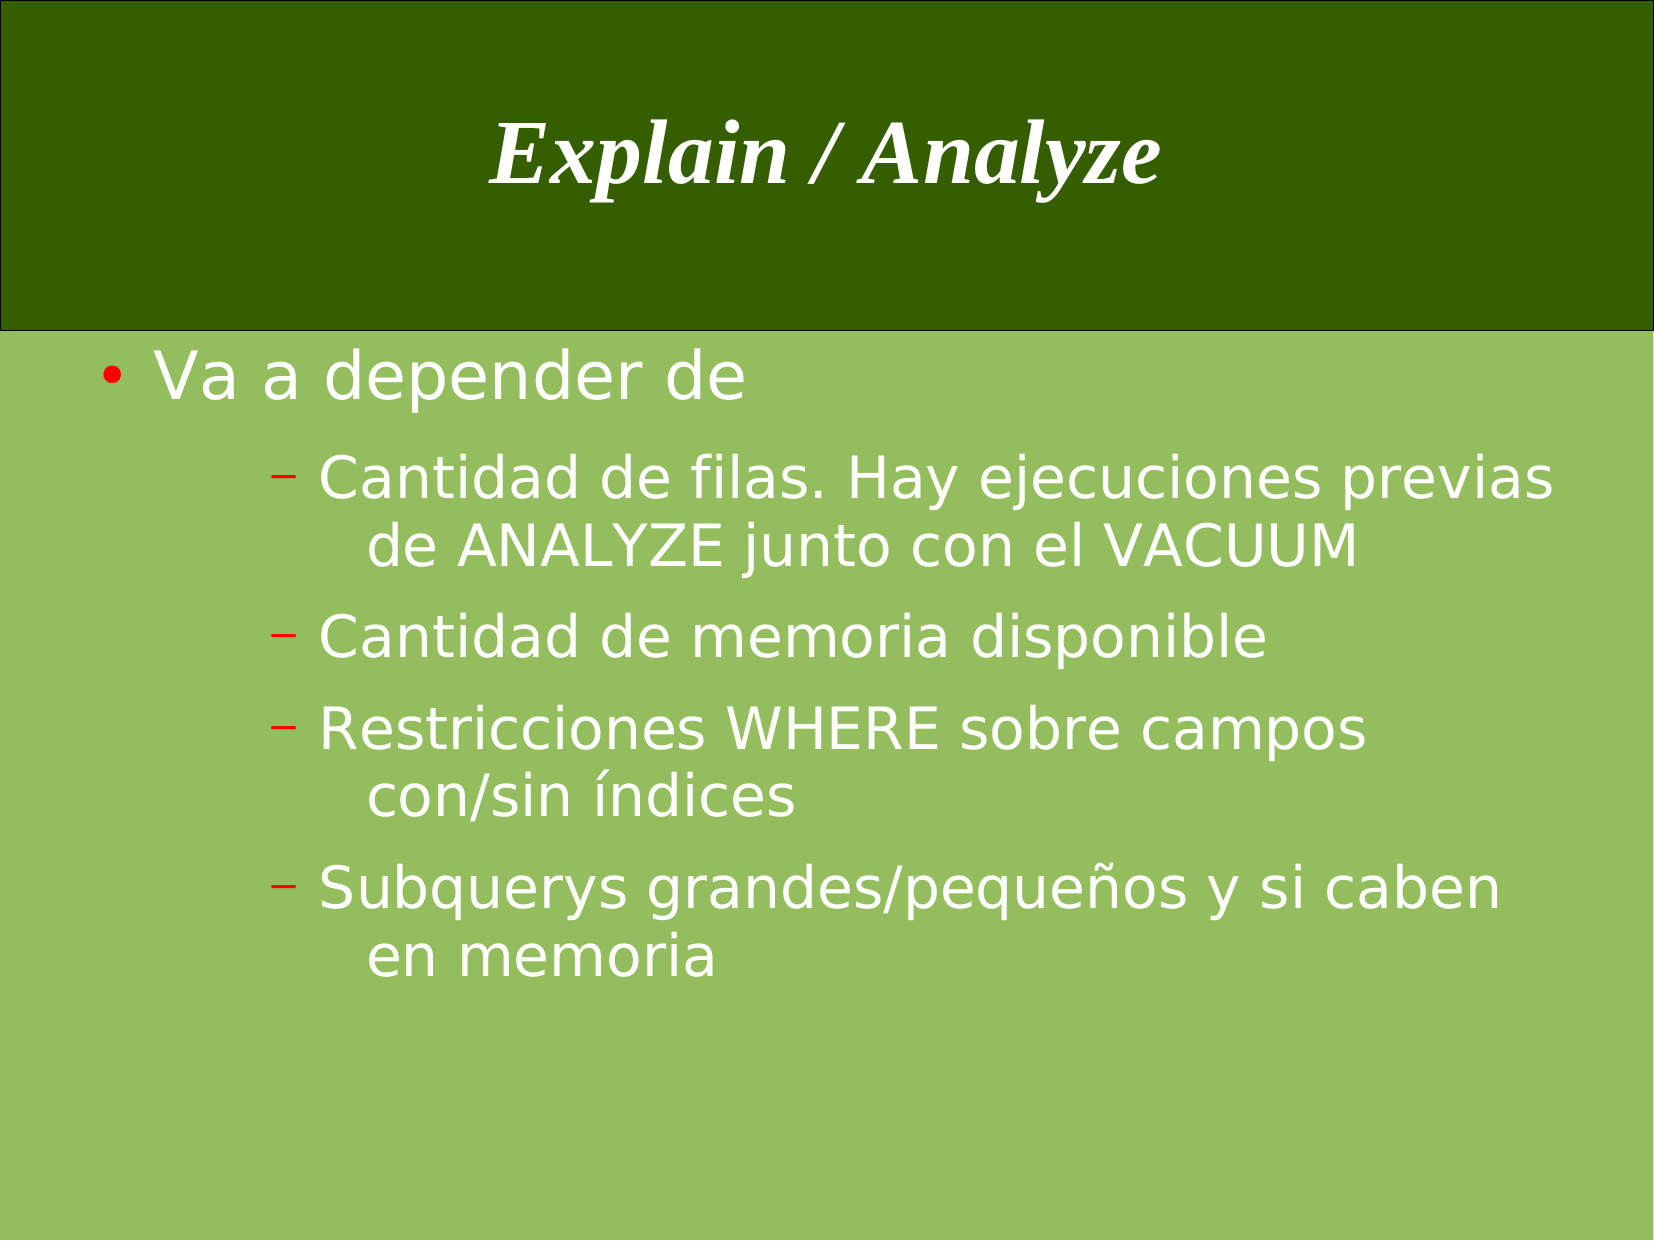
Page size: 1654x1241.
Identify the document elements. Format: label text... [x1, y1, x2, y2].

list Va a depender de Cantidad de filas. Hay ejecuciones previas de ANALYZE junto con el VACUUM Cantidad de memoria disponible Restricciones WHERE sobre campos con/sin índices Subquerys grandes/pequeños y si caben en memoria [82, 337, 1571, 1057]
title Explain / Analyze [82, 49, 1571, 257]
